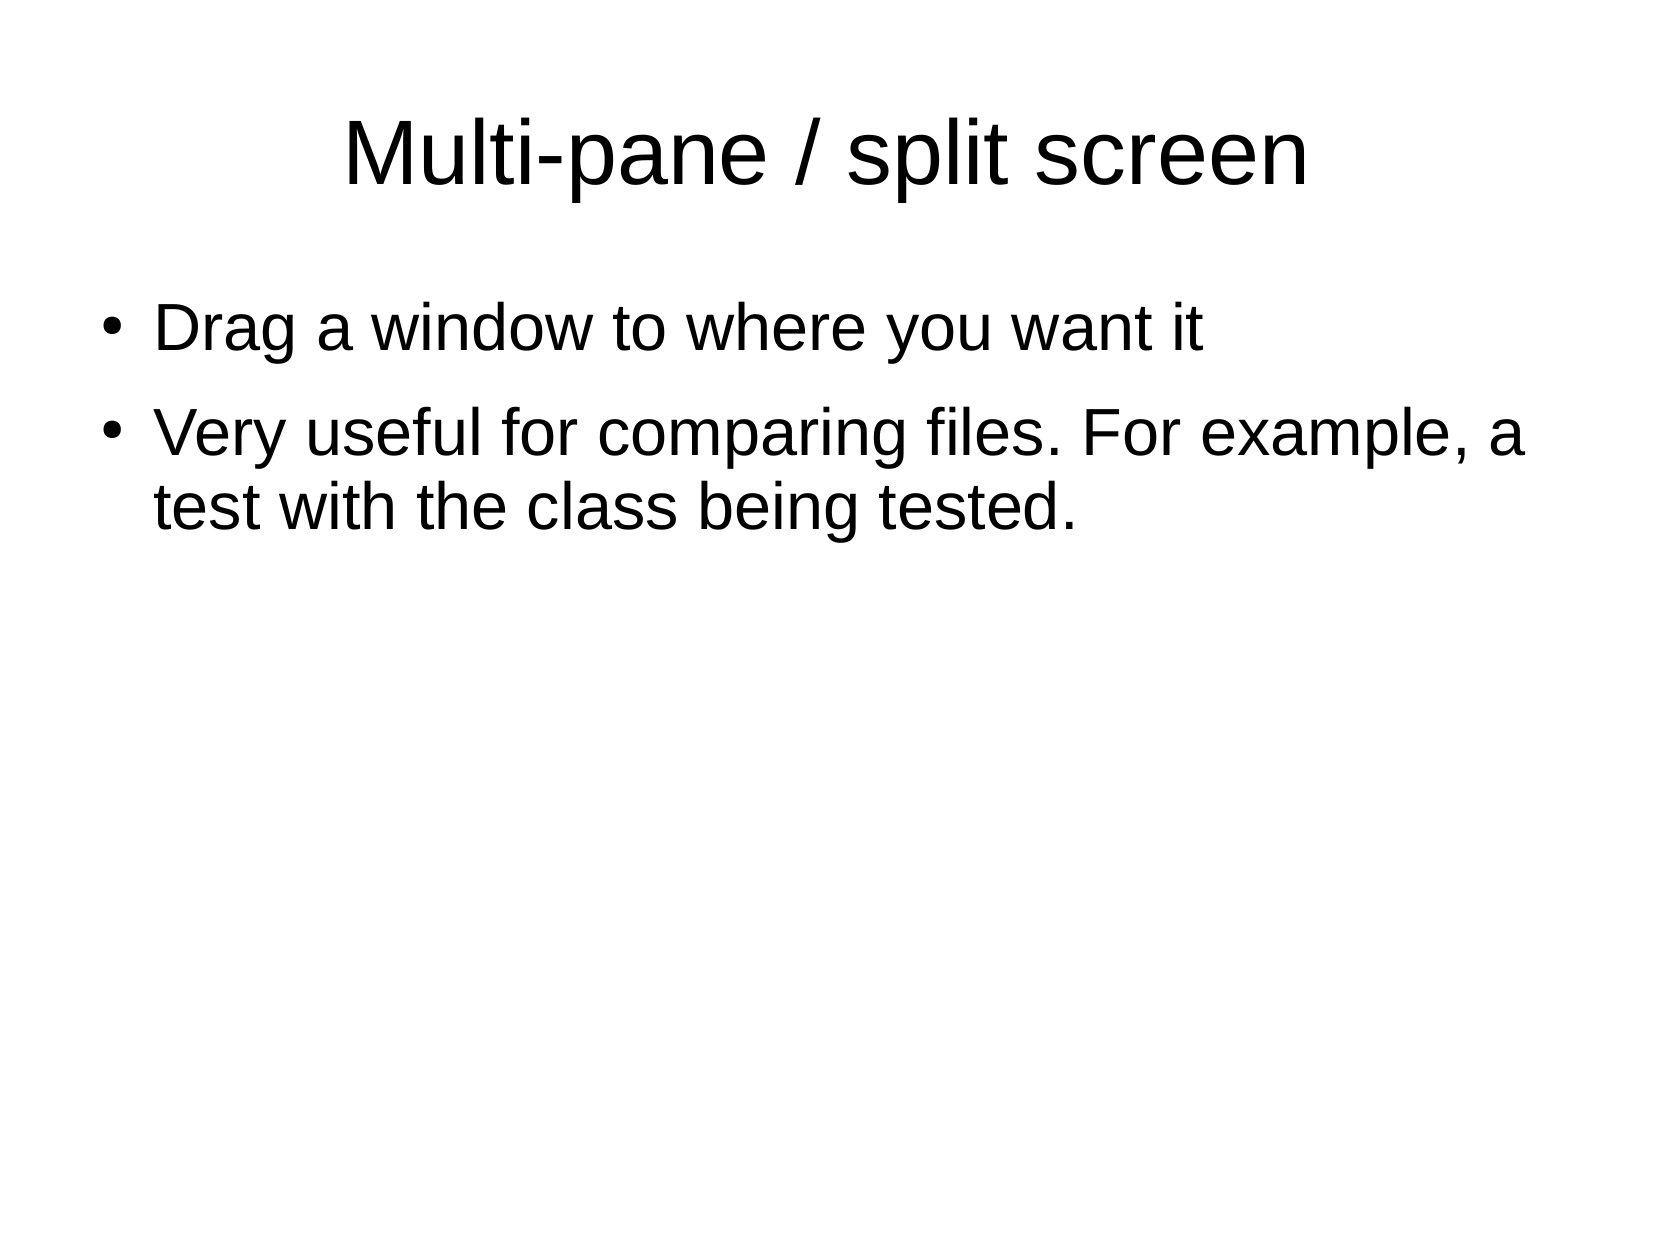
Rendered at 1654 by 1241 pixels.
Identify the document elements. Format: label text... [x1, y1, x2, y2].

list Drag a window to where you want it Very useful for comparing files. For example, a test with the class being tested. [82, 290, 1571, 1010]
title Multi-pane / split screen [82, 49, 1571, 257]
